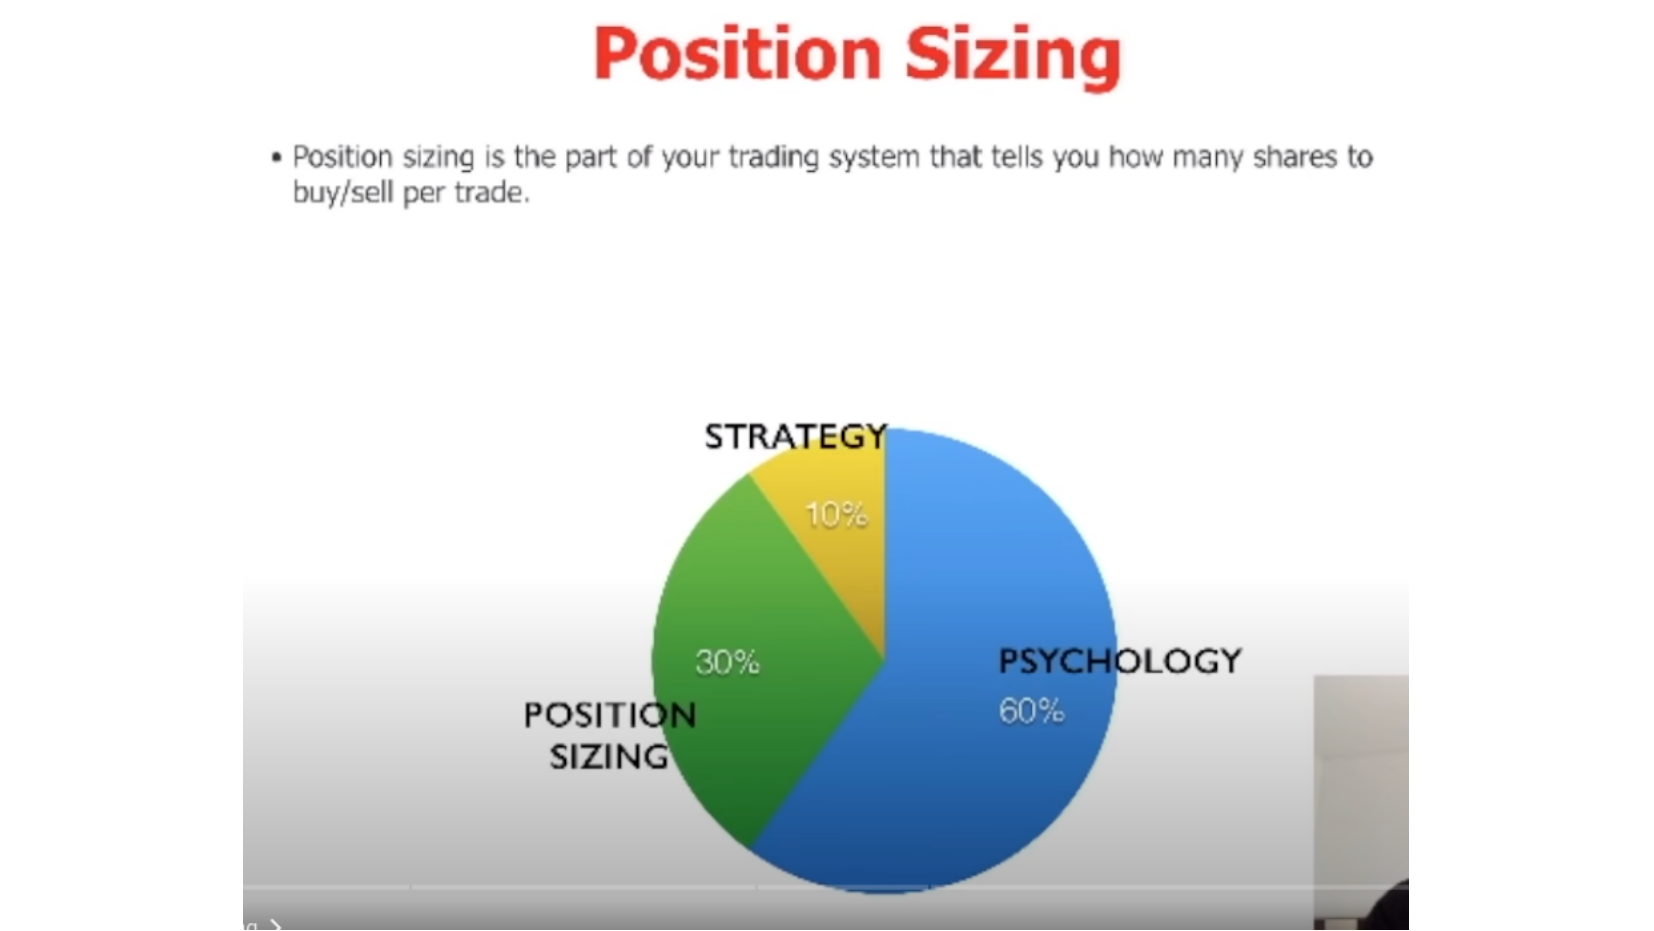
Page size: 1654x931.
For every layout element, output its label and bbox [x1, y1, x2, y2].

picture [243, 0, 1409, 930]
